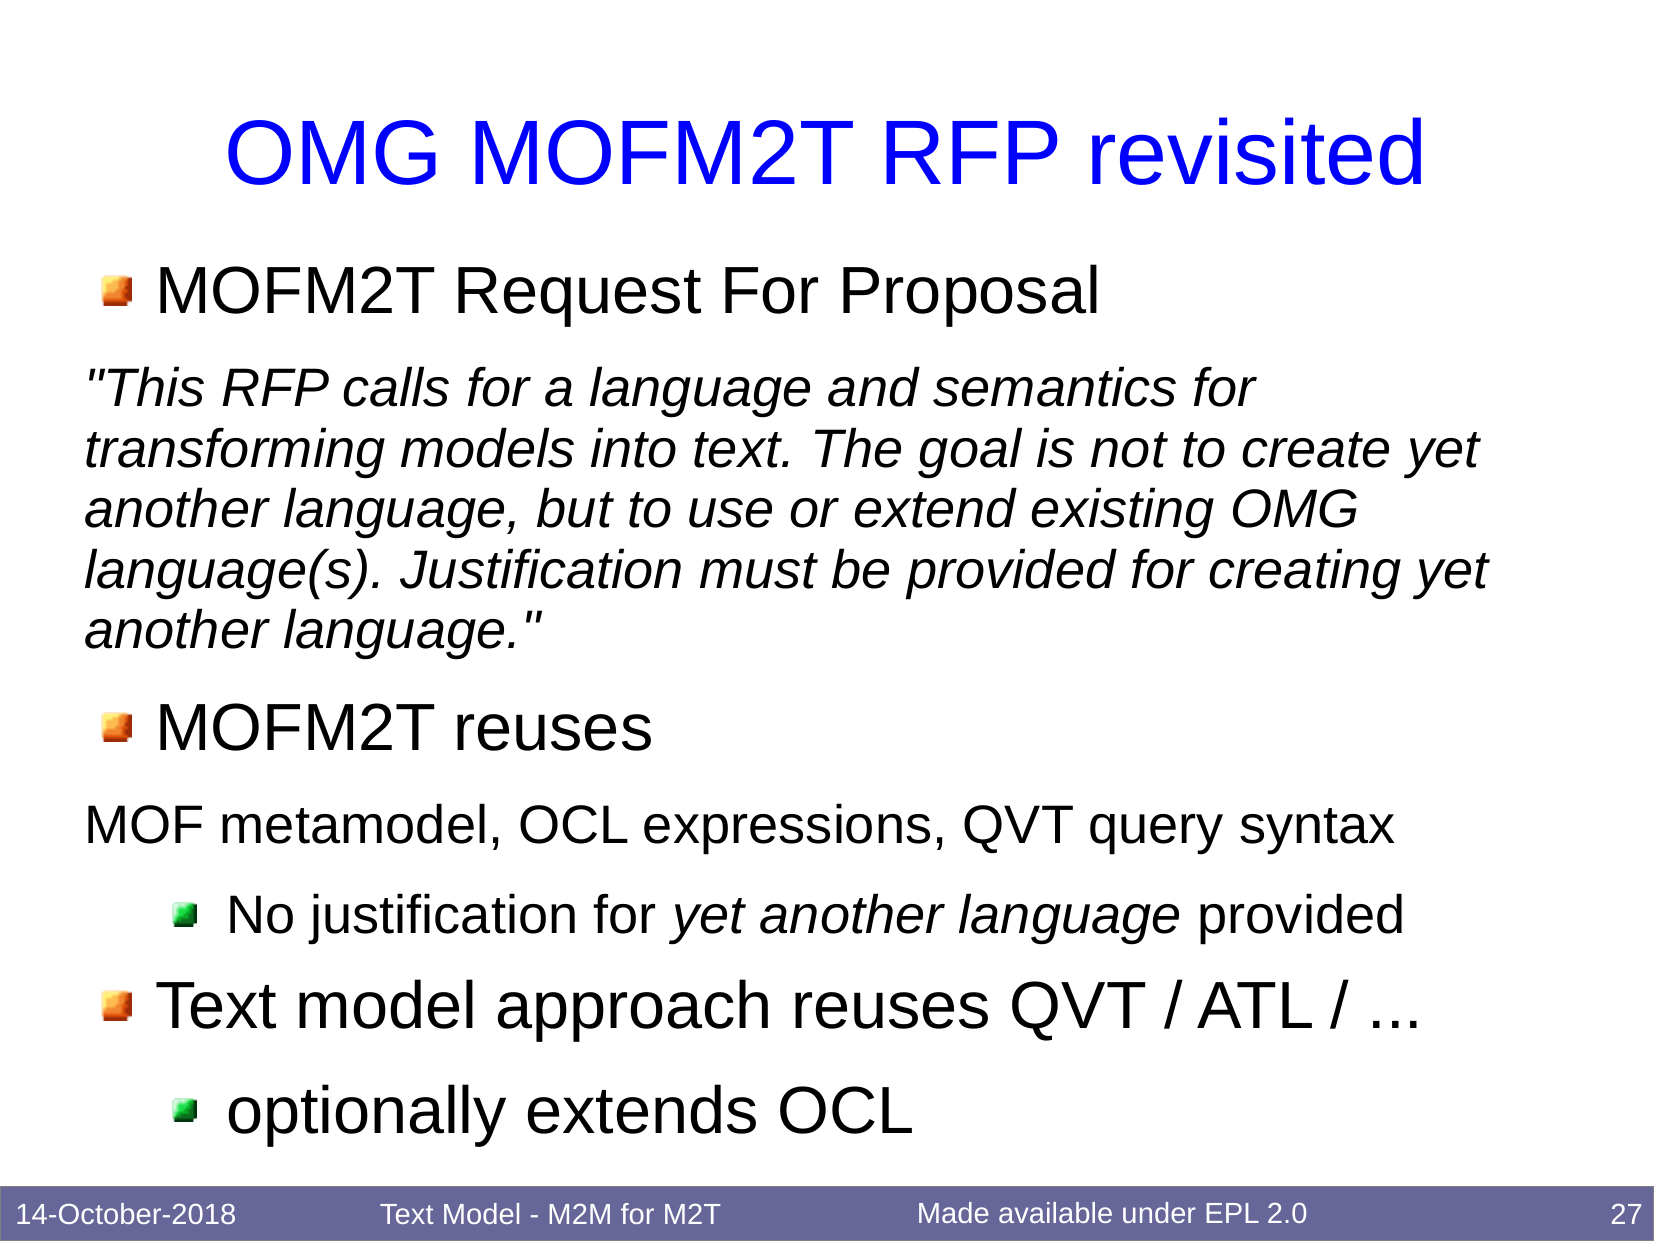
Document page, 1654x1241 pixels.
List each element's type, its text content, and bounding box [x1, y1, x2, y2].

title OMG MOFM2T RFP revisited [82, 49, 1571, 257]
list MOFM2T Request For Proposal "This RFP calls for a language and semantics for transforming models into text. The goal is not to create yet another language, but to use or extend existing OMG language(s). Justification must be provided for creating yet another language." MOFM2T reuses MOF metamodel, OCL expressions, QVT query syntax No justification for yet another language provided Text model approach reuses QVT / ATL / ... optionally extends OCL [84, 253, 1573, 1148]
